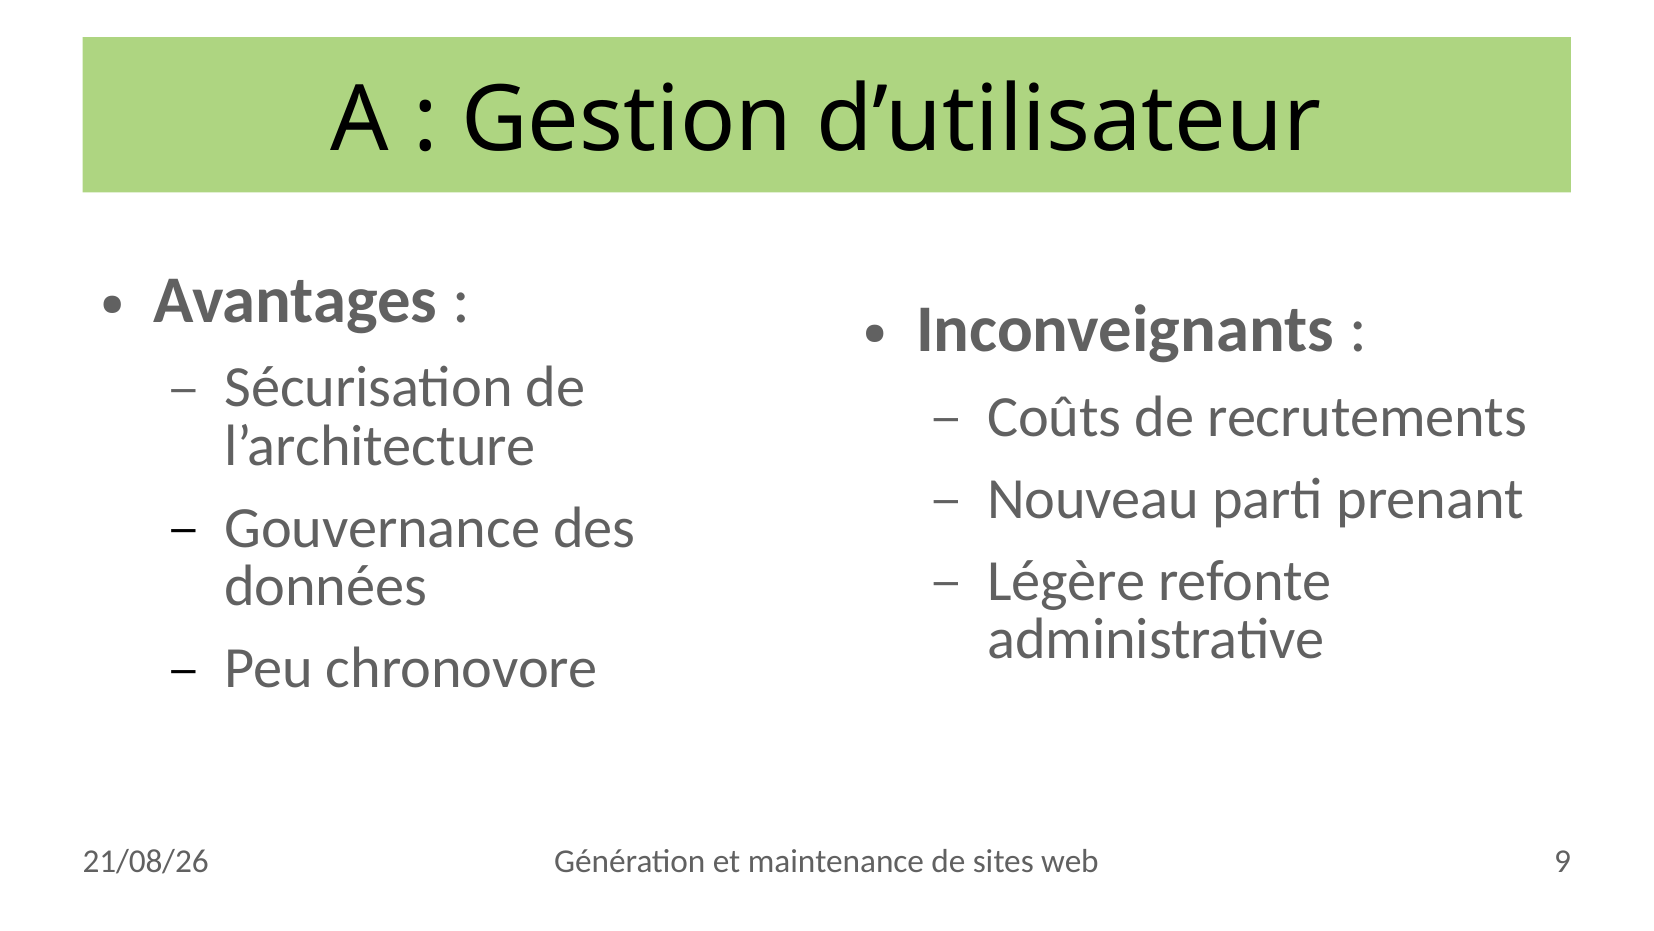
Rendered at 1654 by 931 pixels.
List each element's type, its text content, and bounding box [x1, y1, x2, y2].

list Inconveignants : Coûts de recrutements Nouveau parti prenant Légère refonte administrative [845, 217, 1572, 758]
title A : Gestion d’utilisateur [82, 37, 1571, 193]
list Avantages : Sécurisation de l’architecture Gouvernance des données Peu chronovore [82, 217, 809, 758]
